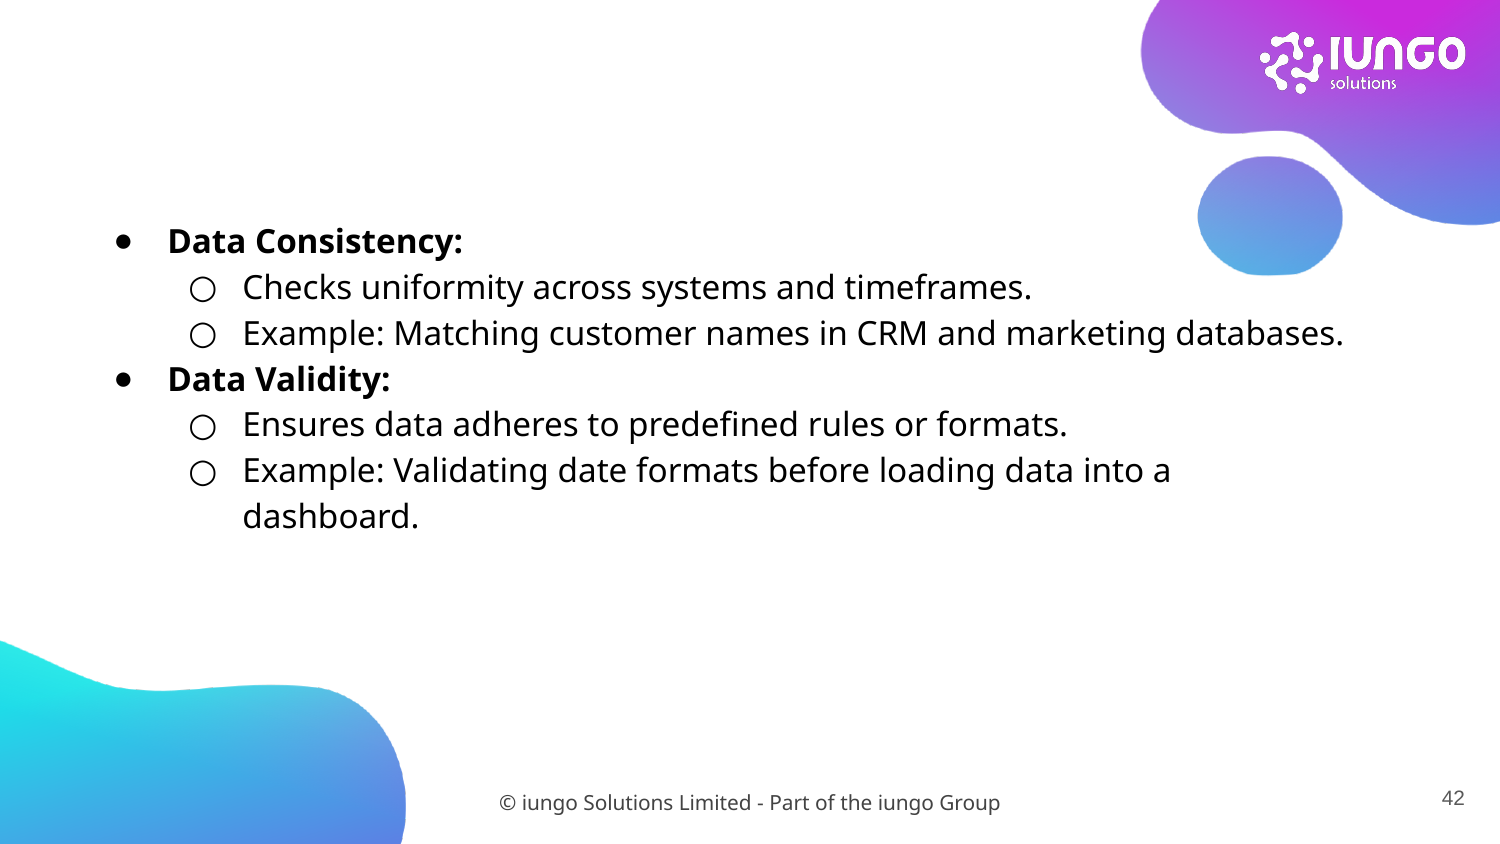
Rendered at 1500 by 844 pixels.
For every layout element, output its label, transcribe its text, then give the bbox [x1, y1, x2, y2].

slide_number <number> [1389, 764, 1480, 830]
picture [0, 0, 1500, 844]
list Data Consistency: Checks uniformity across systems and timeframes. Example: Matching customer names in CRM and marketing databases. Data Validity: Ensures data adheres to predefined rules or formats. Example: Validating date formats before loading data into a dashboard. [77, 199, 1372, 683]
